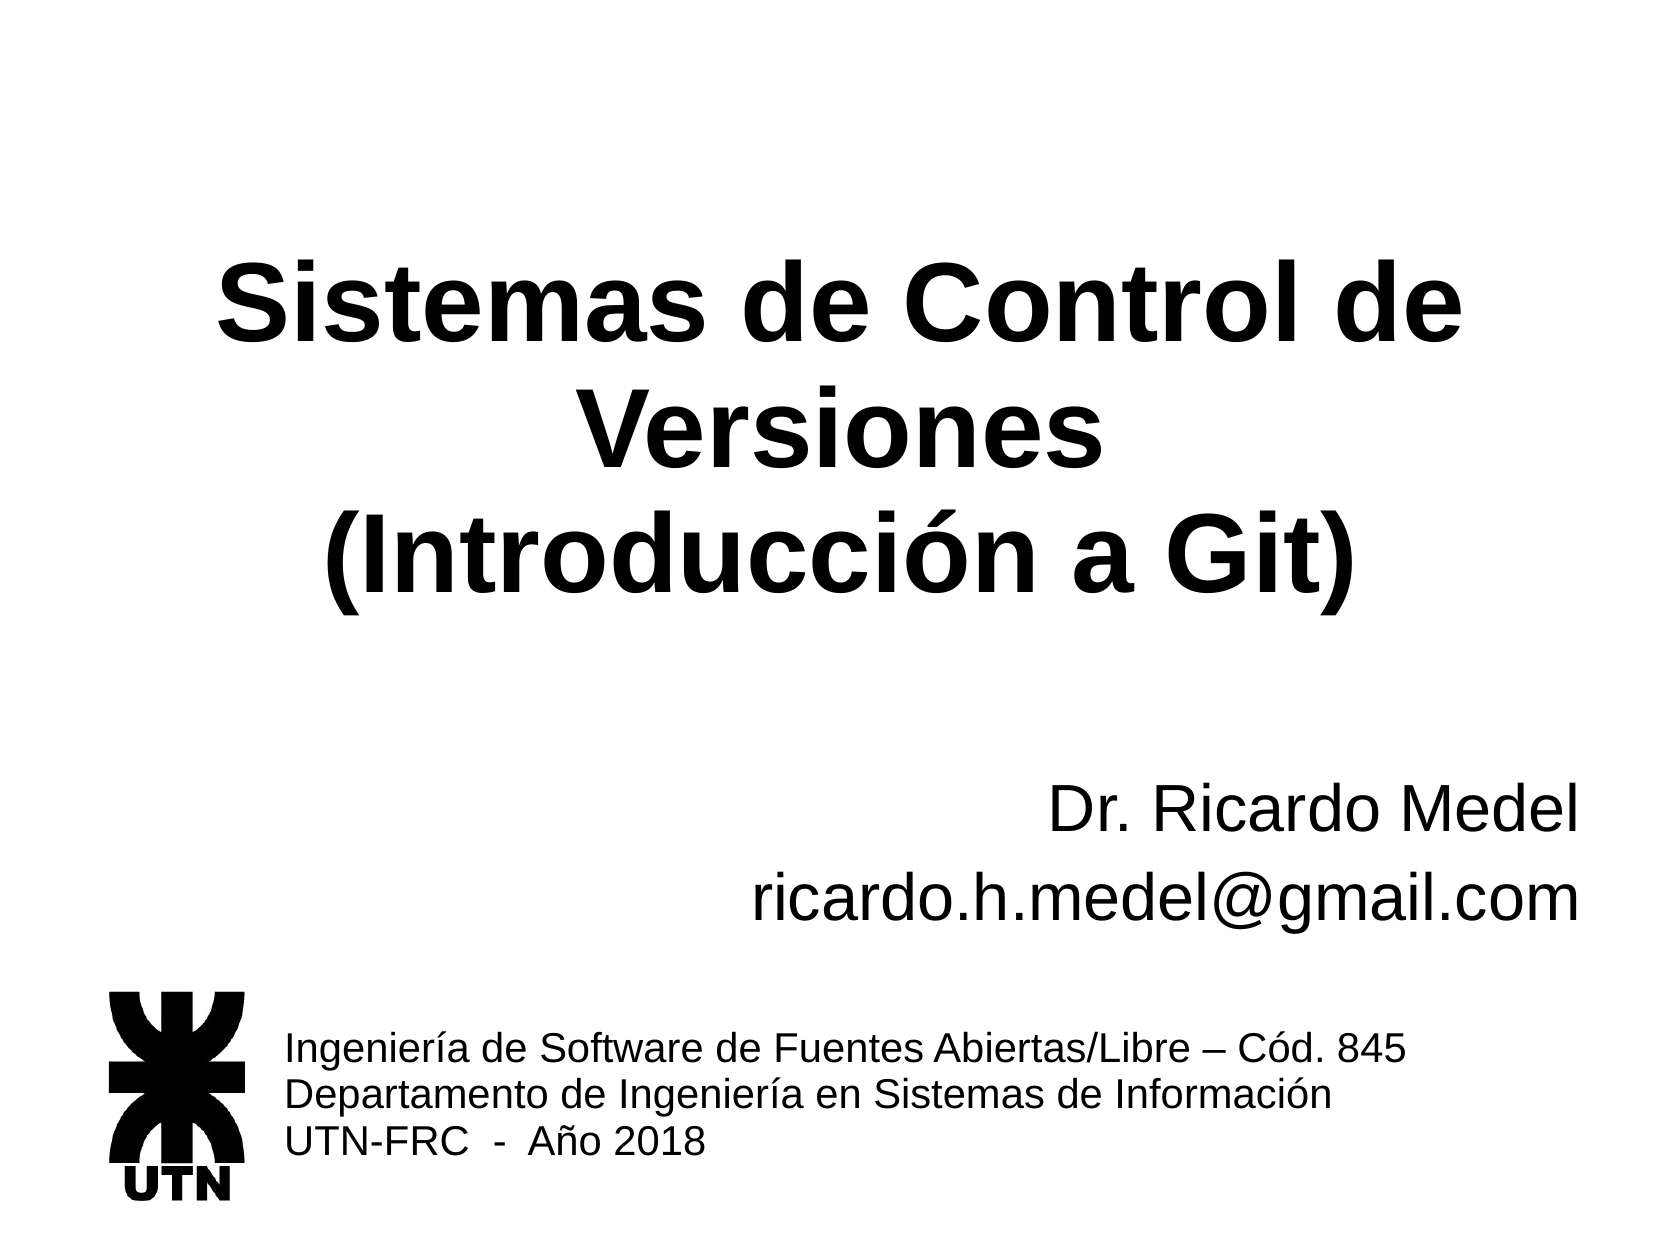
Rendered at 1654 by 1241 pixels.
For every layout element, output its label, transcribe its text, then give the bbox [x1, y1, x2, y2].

subtitle Dr. Ricardo Medel ricardo.h.medel@gmail.com [93, 678, 1582, 1027]
picture [59, 969, 292, 1208]
text_box Ingeniería de Software de Fuentes Abiertas/Libre – Cód. 845 Departamento de Ingeniería en Sistemas de Información UTN-FRC - Año 2018 [284, 1000, 1566, 1188]
title Sistemas de Control de Versiones (Introducción a Git) [96, 239, 1585, 617]
